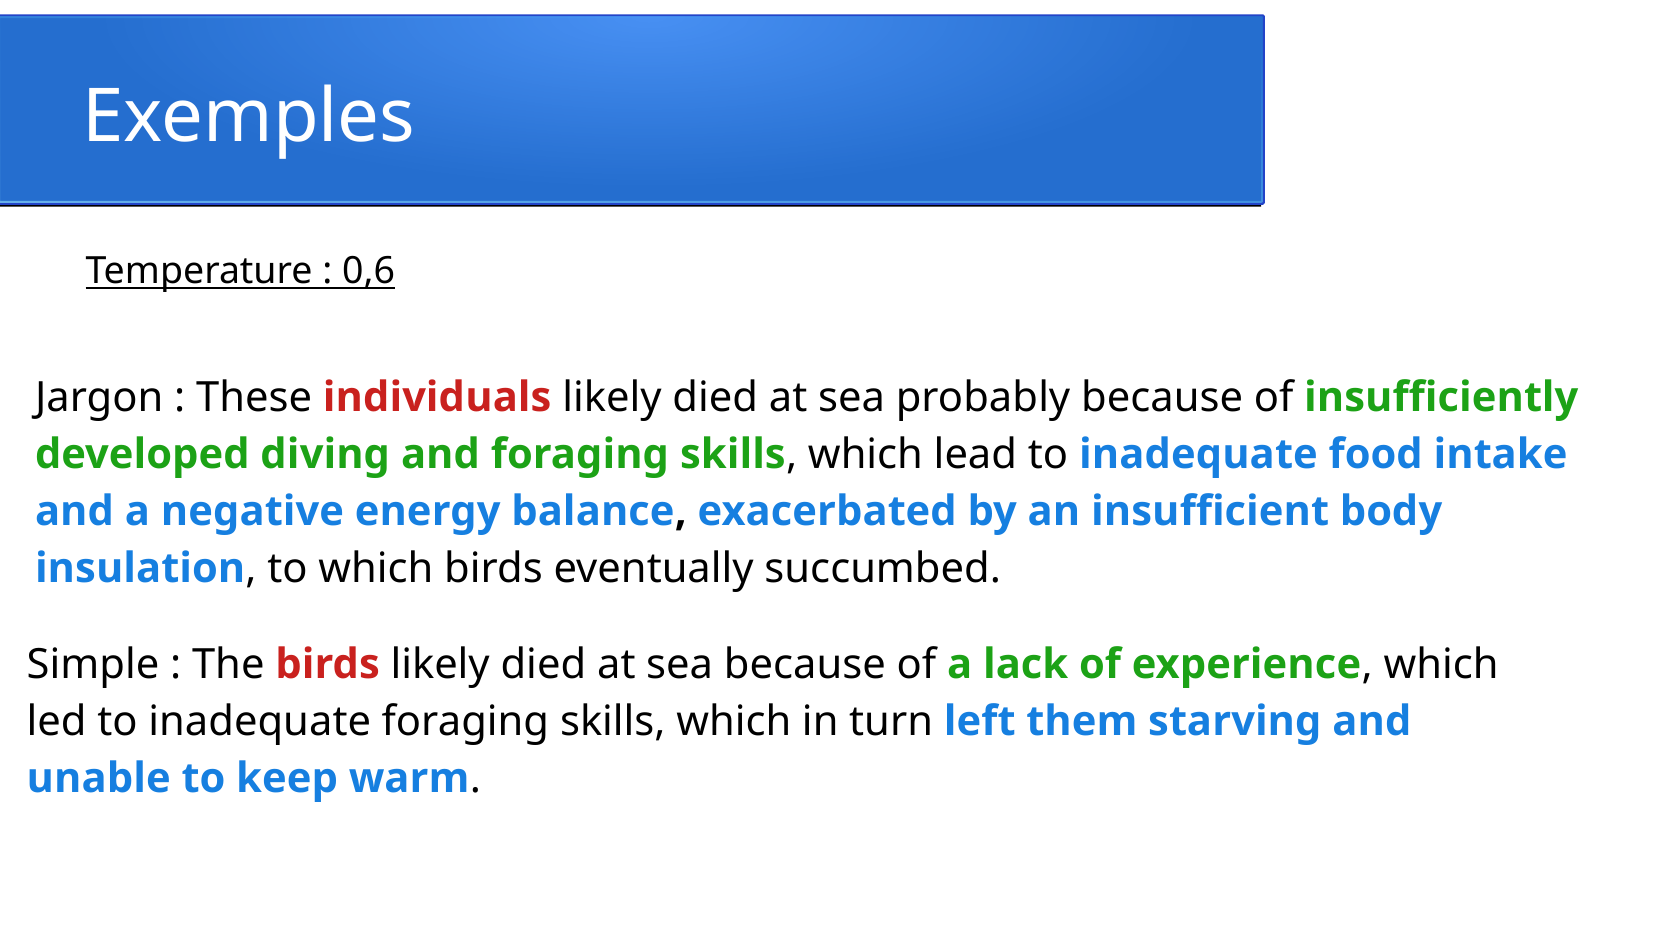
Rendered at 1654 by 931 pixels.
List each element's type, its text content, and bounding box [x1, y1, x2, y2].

text_box Jargon : These individuals likely died at sea probably because of insufficiently developed diving and foraging skills, which lead to inadequate food intake and a negative energy balance, exacerbated by an insufficient body insulation, to which birds eventually succumbed. [20, 359, 1654, 532]
text_box Simple : The birds likely died at sea because of a lack of experience, which led to inadequate foraging skills, which in turn left them starving and unable to keep warm. [11, 625, 1536, 809]
text_box Temperature : 0,6 [70, 236, 1406, 299]
title Exemples [82, 35, 1235, 189]
